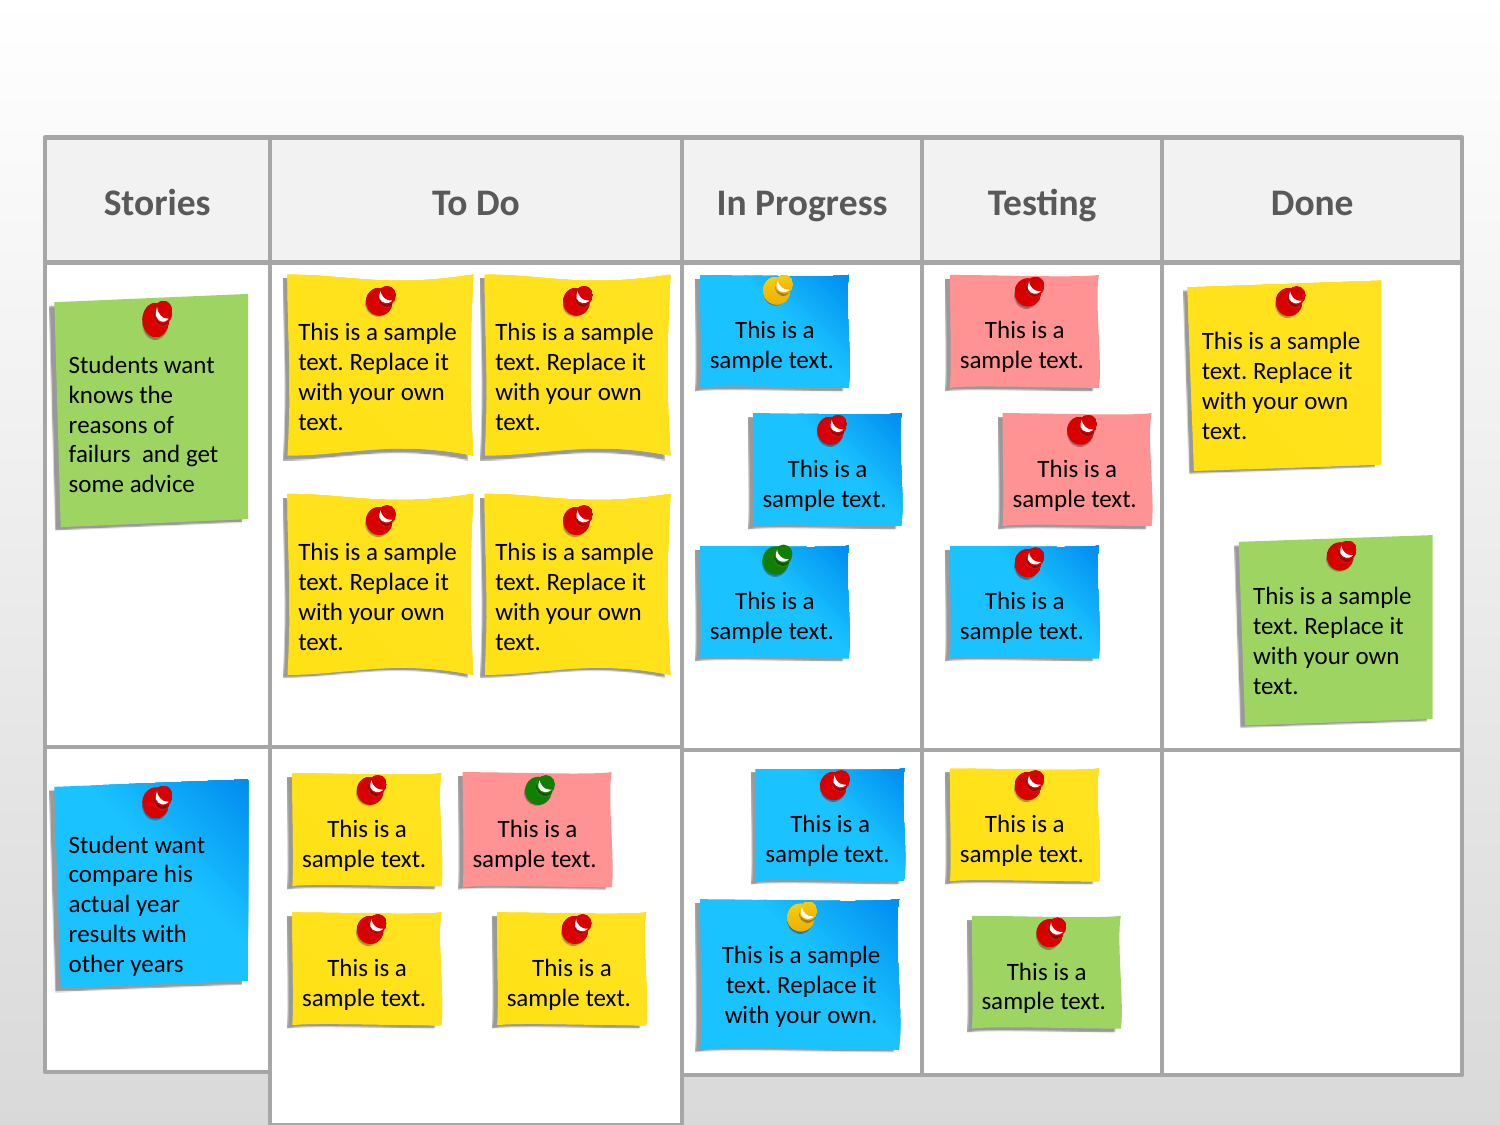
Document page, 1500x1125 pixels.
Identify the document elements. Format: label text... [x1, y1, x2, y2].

text_box Done [1162, 137, 1463, 263]
text_box This is a sample text. [760, 807, 901, 868]
text_box This is a sample text. Replace it with your own text. [1253, 579, 1421, 700]
text_box To Do [270, 137, 682, 263]
text_box This is a sample text. [704, 584, 846, 645]
text_box This is a sample text. [757, 452, 898, 513]
text_box This is a sample text. [976, 954, 1117, 1015]
text_box This is a sample text. Replace it with your own text. [1201, 324, 1370, 445]
text_box This is a sample text. [297, 812, 438, 873]
text_box This is a sample text. [297, 951, 438, 1012]
text_box This is a sample text. [954, 314, 1096, 374]
text_box This is a sample text. [462, 812, 613, 873]
text_box This is a sample text. Replace it with your own text. [495, 535, 661, 655]
text_box This is a sample text. Replace it with your own. [704, 938, 898, 1059]
text_box This is a sample text. [954, 584, 1096, 645]
text_box [44, 263, 1463, 1125]
text_box In Progress [682, 137, 922, 263]
text_box This is a sample text. Replace it with your own text. [495, 315, 661, 436]
text_box Stories [44, 137, 270, 263]
text_box Student want compare his actual year results with other years [68, 828, 237, 978]
text_box This is a sample text. [501, 951, 643, 1012]
text_box This is a sample text. [1007, 452, 1148, 513]
text_box Students want knows the reasons of failurs and get some advice [68, 348, 236, 498]
text_box This is a sample text. Replace it with your own text. [298, 535, 464, 655]
text_box This is a sample text. Replace it with your own text. [298, 315, 464, 436]
text_box This is a sample text. [704, 314, 846, 374]
text_box This is a sample text. [954, 807, 1096, 868]
text_box Testing [922, 137, 1162, 263]
